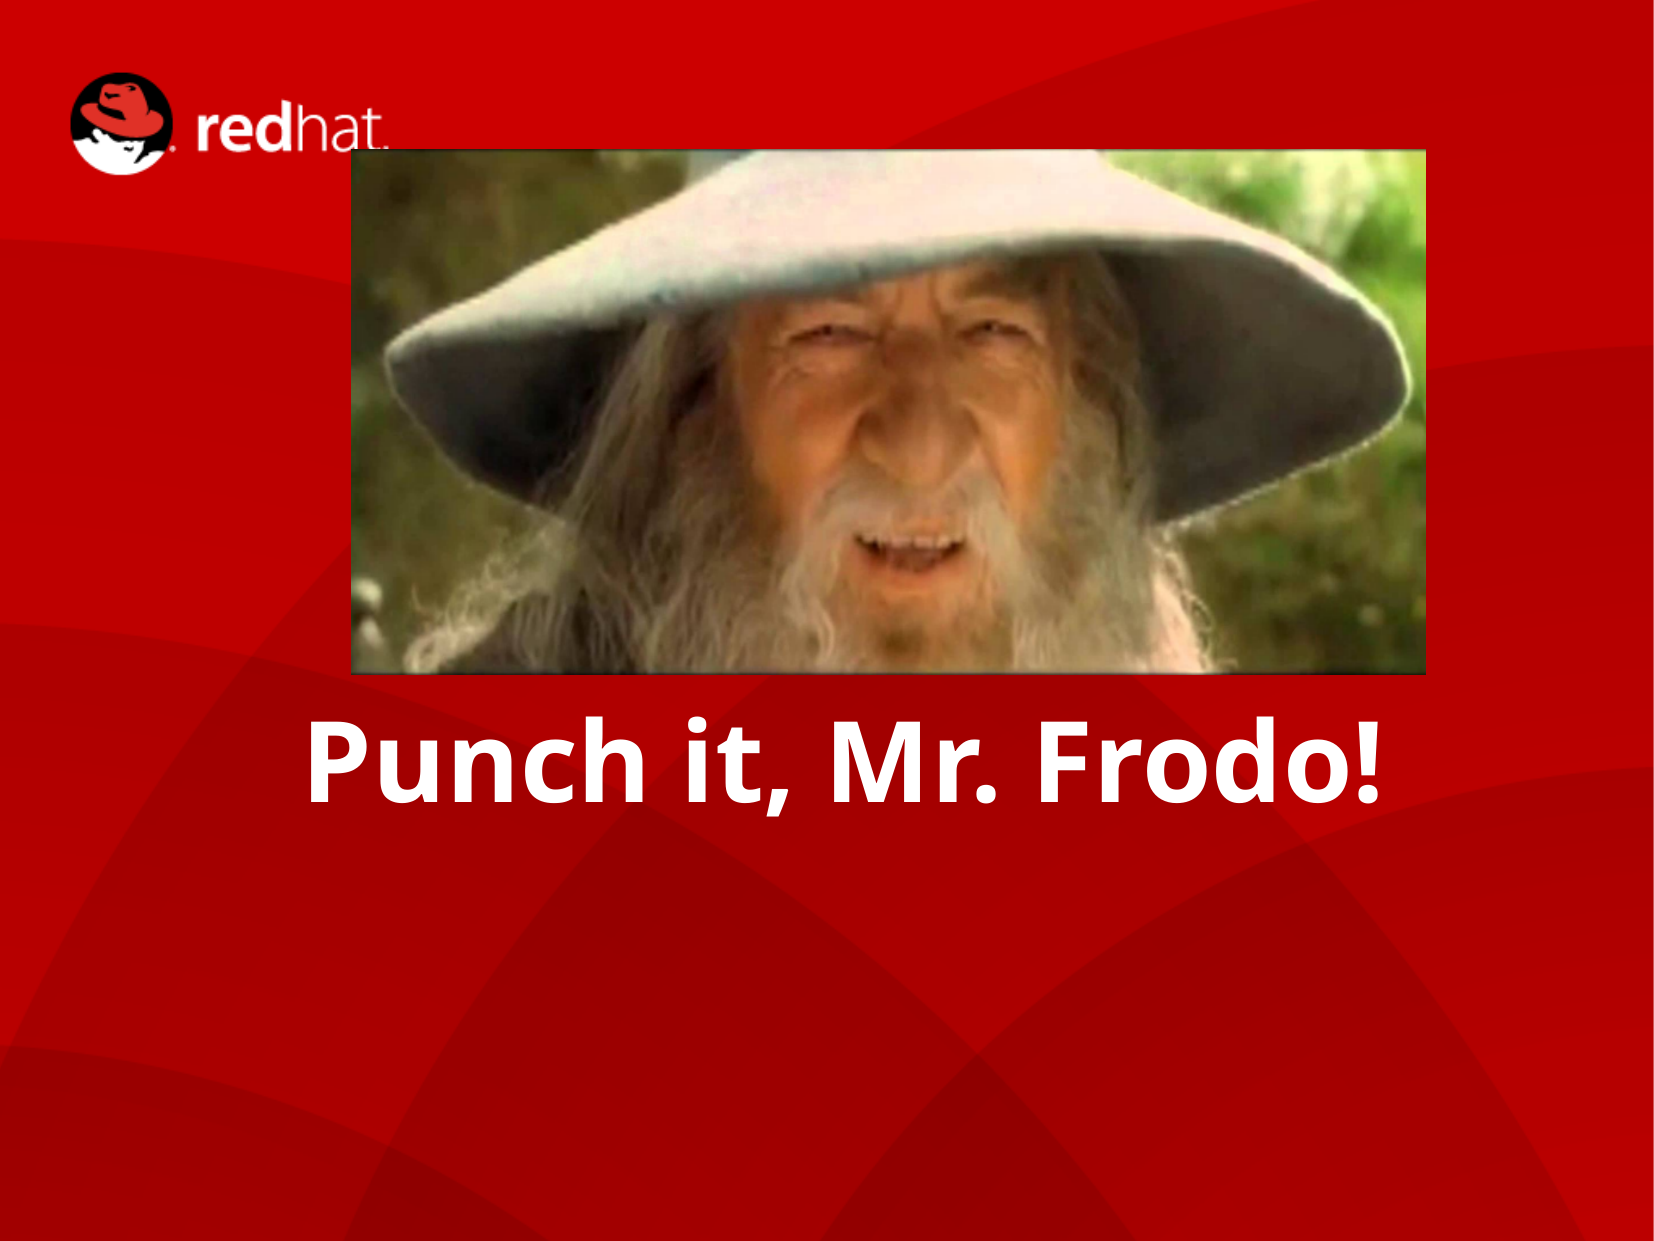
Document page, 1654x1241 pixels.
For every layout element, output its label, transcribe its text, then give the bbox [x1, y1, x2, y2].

text_box Punch it, Mr. Frodo! [112, 675, 1576, 833]
picture [0, 0, 1654, 1241]
